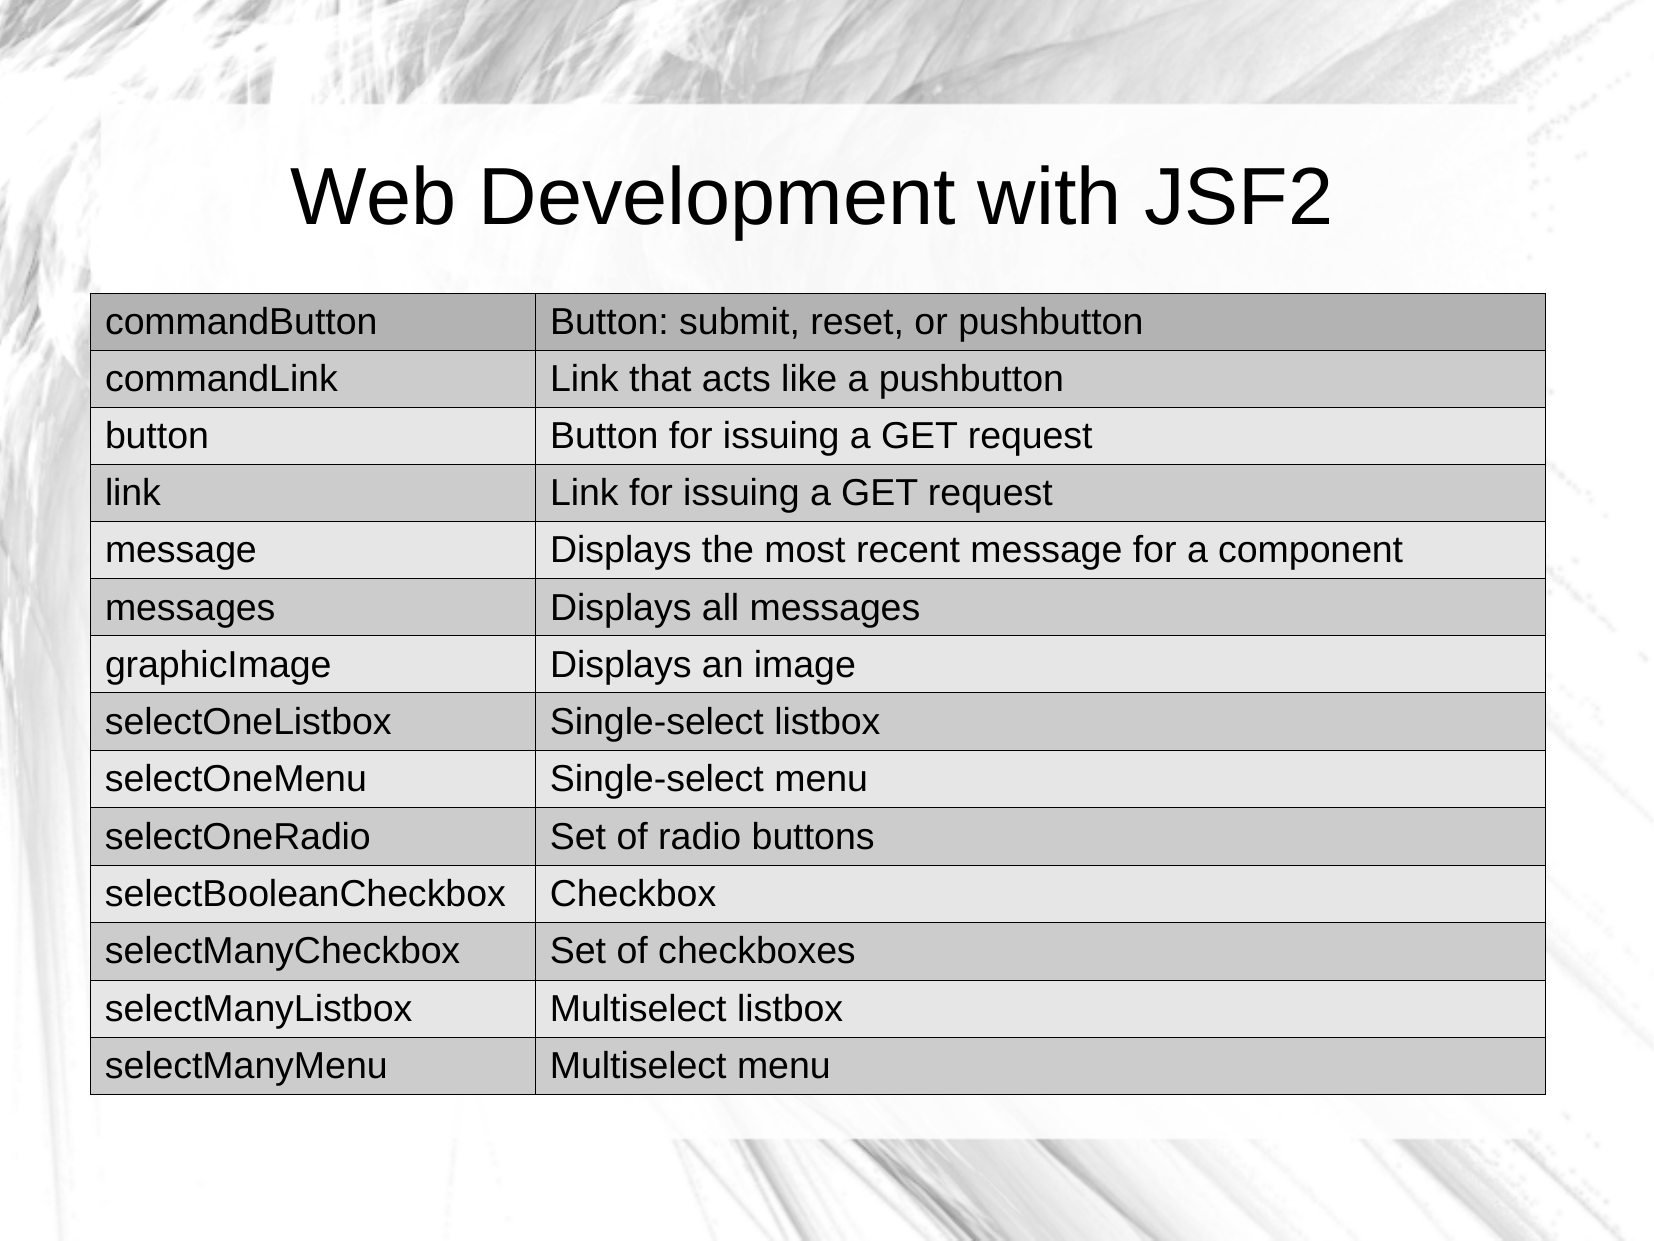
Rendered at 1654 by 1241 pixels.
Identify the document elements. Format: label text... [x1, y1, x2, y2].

table_cell button [91, 408, 535, 464]
table_cell message [91, 522, 535, 578]
table_cell link [91, 465, 535, 521]
title Web Development with JSF2 [118, 112, 1506, 281]
table_header Button: submit, reset, or pushbutton [536, 294, 1545, 350]
table_cell Displays an image [536, 636, 1545, 692]
table_cell Single-select listbox [536, 693, 1545, 750]
table_cell Set of checkboxes [536, 923, 1545, 980]
picture [0, 0, 1654, 1241]
table_cell Button for issuing a GET request [536, 408, 1545, 464]
table_cell Single-select menu [536, 751, 1545, 807]
table_cell Displays the most recent message for a component [536, 522, 1545, 578]
table_cell selectOneRadio [91, 808, 535, 865]
table_cell graphicImage [91, 636, 535, 692]
table_cell Set of radio buttons [536, 808, 1545, 865]
table_cell selectOneListbox [91, 693, 535, 750]
table_cell Link for issuing a GET request [536, 465, 1545, 521]
table_cell Checkbox [536, 866, 1545, 922]
table_cell selectManyCheckbox [91, 923, 535, 980]
table_cell selectManyMenu [91, 1038, 535, 1094]
table_cell Multiselect listbox [536, 981, 1545, 1037]
table_cell Displays all messages [536, 579, 1545, 635]
table_cell Link that acts like a pushbutton [536, 351, 1545, 407]
table_header commandButton [91, 294, 535, 350]
table_cell selectManyListbox [91, 981, 535, 1037]
table_cell selectBooleanCheckbox [91, 866, 535, 922]
table_cell messages [91, 579, 535, 635]
table_cell Multiselect menu [536, 1038, 1545, 1094]
table_cell selectOneMenu [91, 751, 535, 807]
table_cell commandLink [91, 351, 535, 407]
